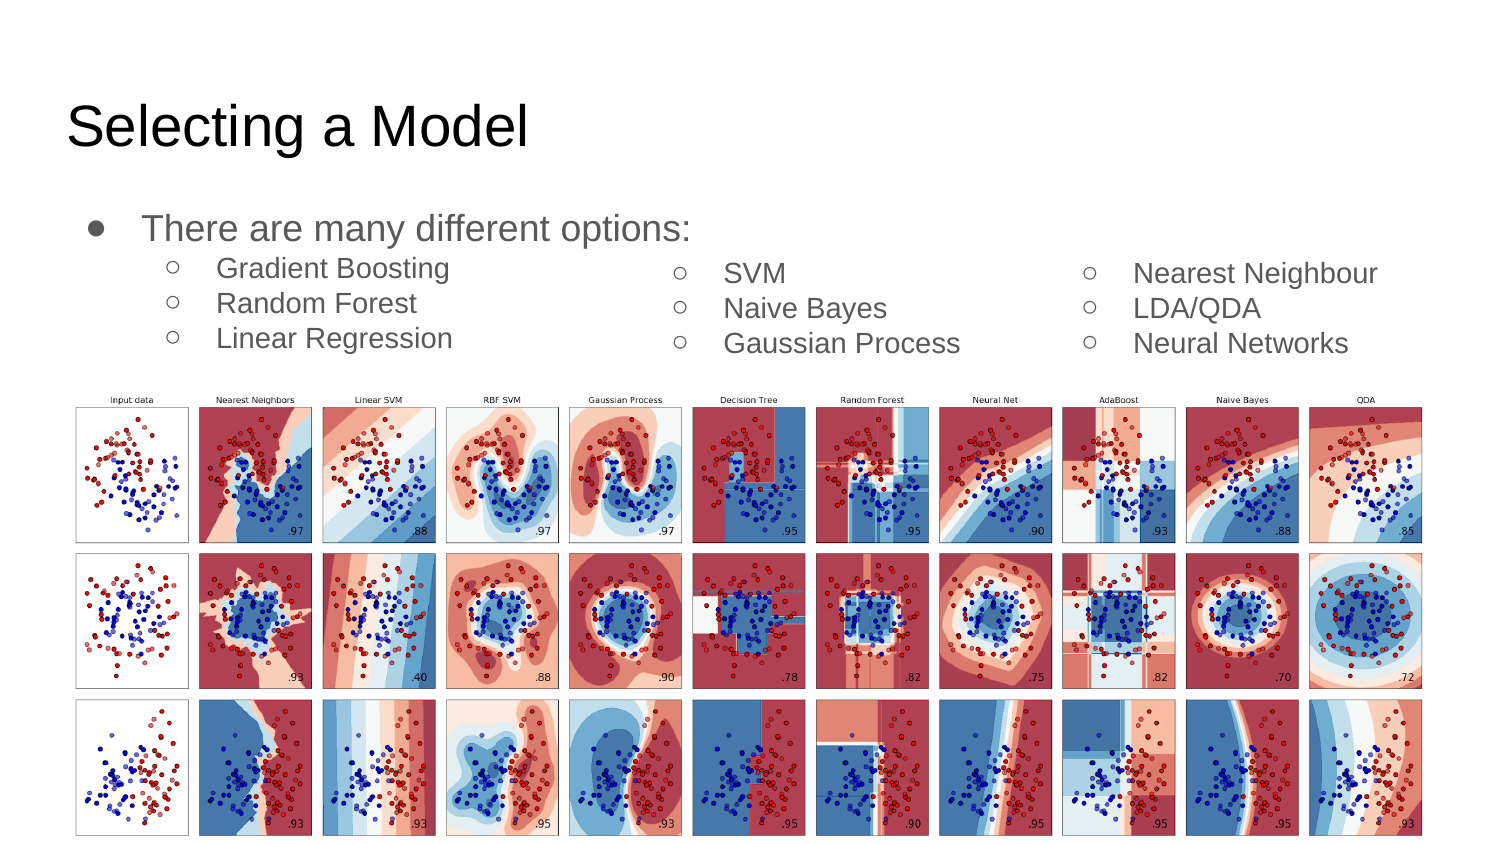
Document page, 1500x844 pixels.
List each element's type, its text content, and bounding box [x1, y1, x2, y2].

picture [66, 389, 1431, 844]
list Nearest Neighbour LDA/QDA Neural Networks [1006, 239, 1500, 372]
list There are many different options: Gradient Boosting Random Forest Linear Regression [51, 189, 729, 422]
list SVM Naive Bayes Gaussian Process [558, 239, 1006, 372]
title Selecting a Model [51, 72, 1449, 167]
